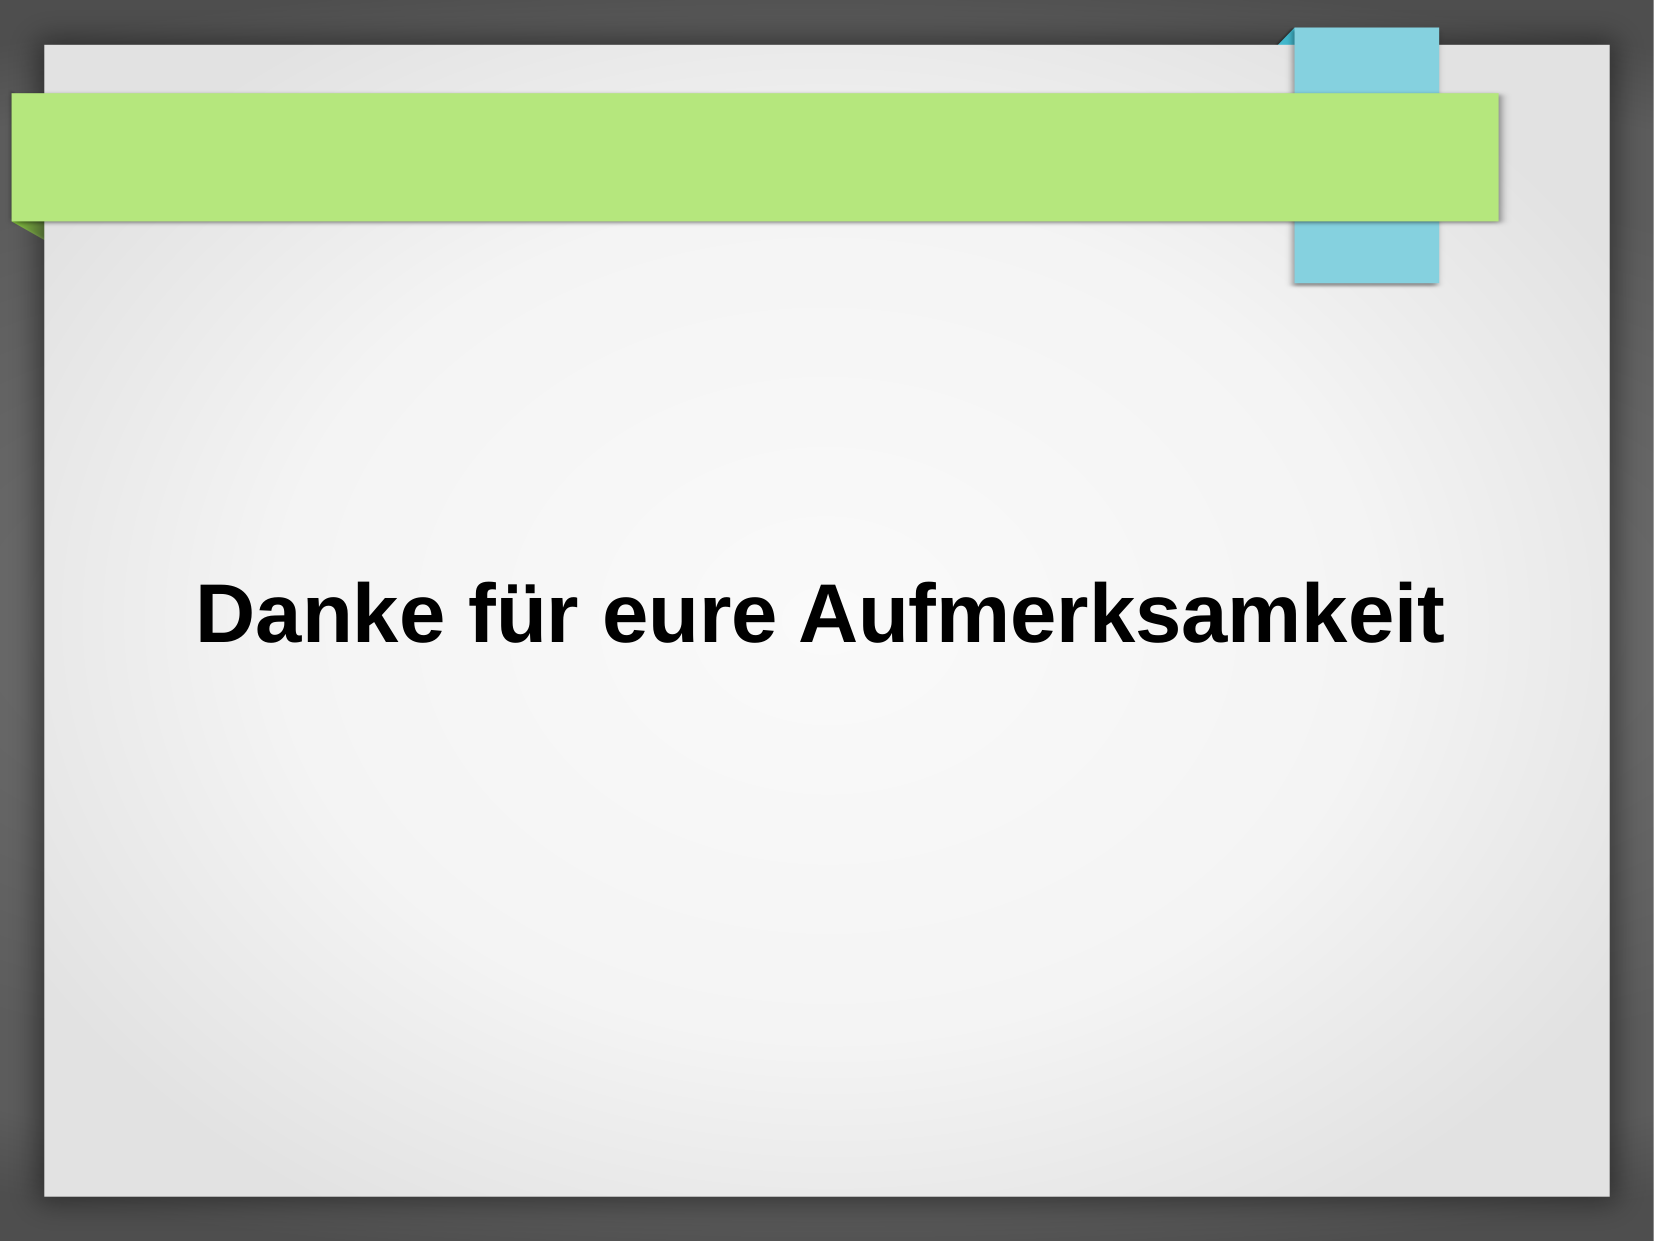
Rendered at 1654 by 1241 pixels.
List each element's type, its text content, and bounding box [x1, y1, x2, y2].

picture [0, 0, 1654, 1241]
subtitle Danke für eure Aufmerksamkeit [82, 94, 1560, 1134]
